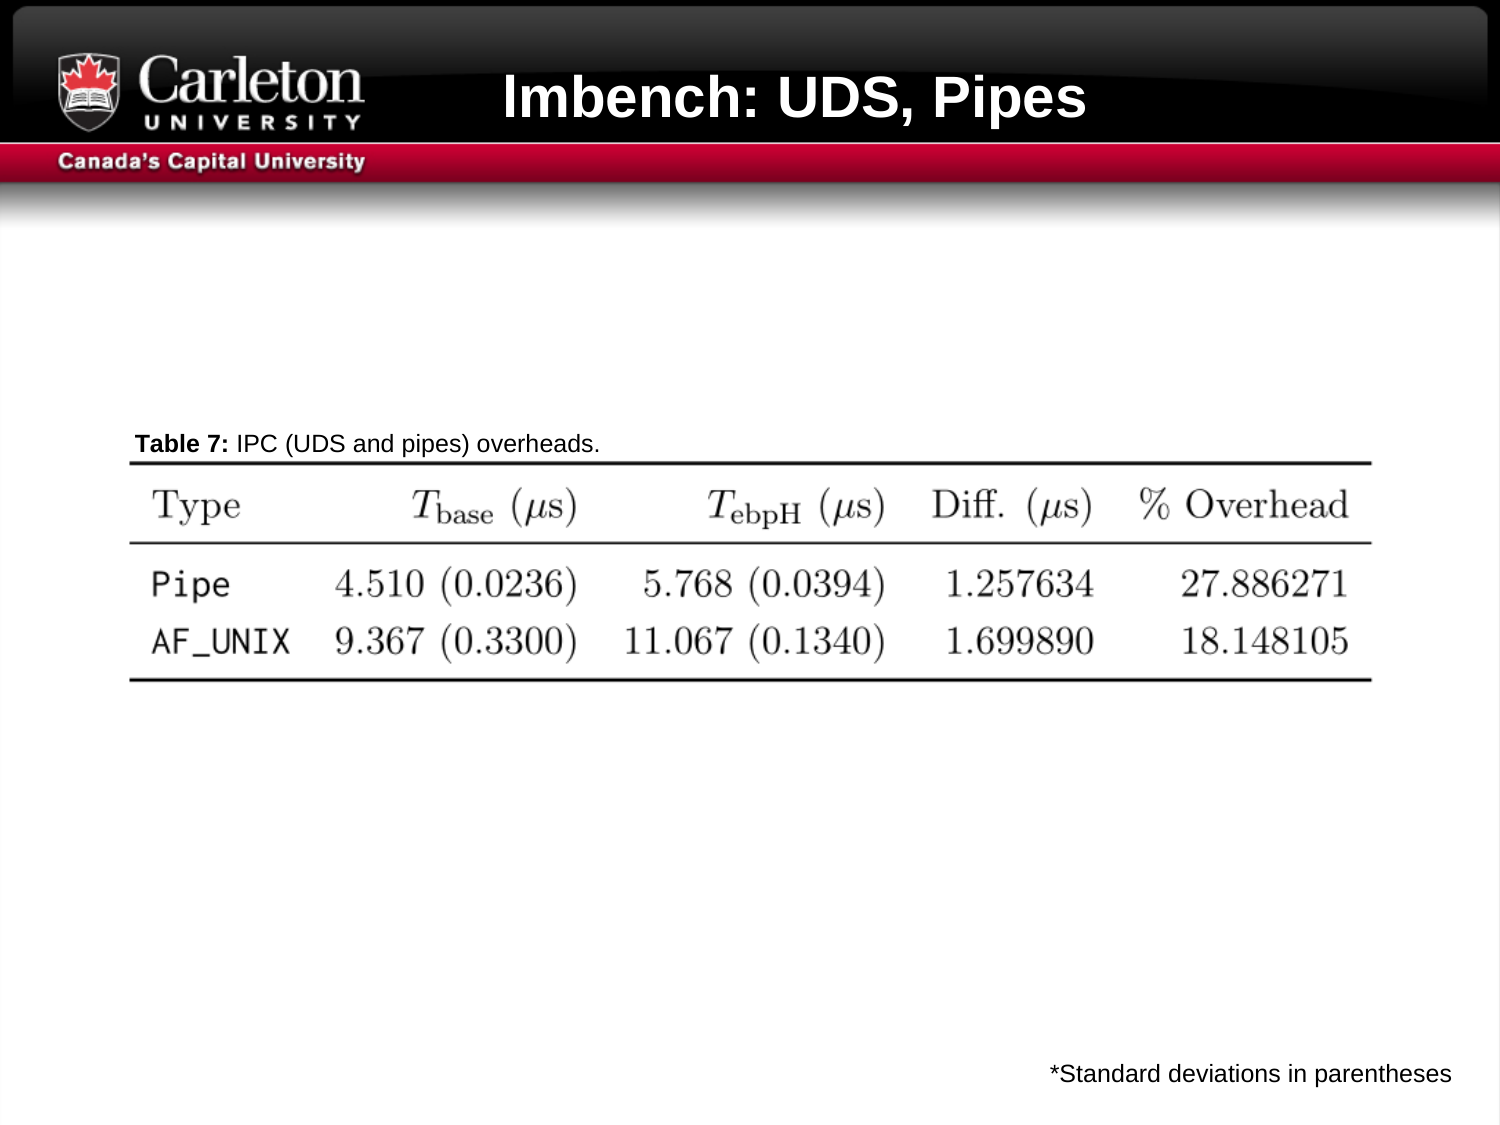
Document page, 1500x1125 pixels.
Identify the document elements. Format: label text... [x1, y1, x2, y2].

title lmbench: UDS, Pipes [487, 37, 1438, 150]
picture [0, 0, 1500, 1125]
text_box *Standard deviations in parentheses [1035, 1050, 1471, 1125]
text_box Table 7: IPC (UDS and pipes) overheads. [120, 420, 691, 495]
